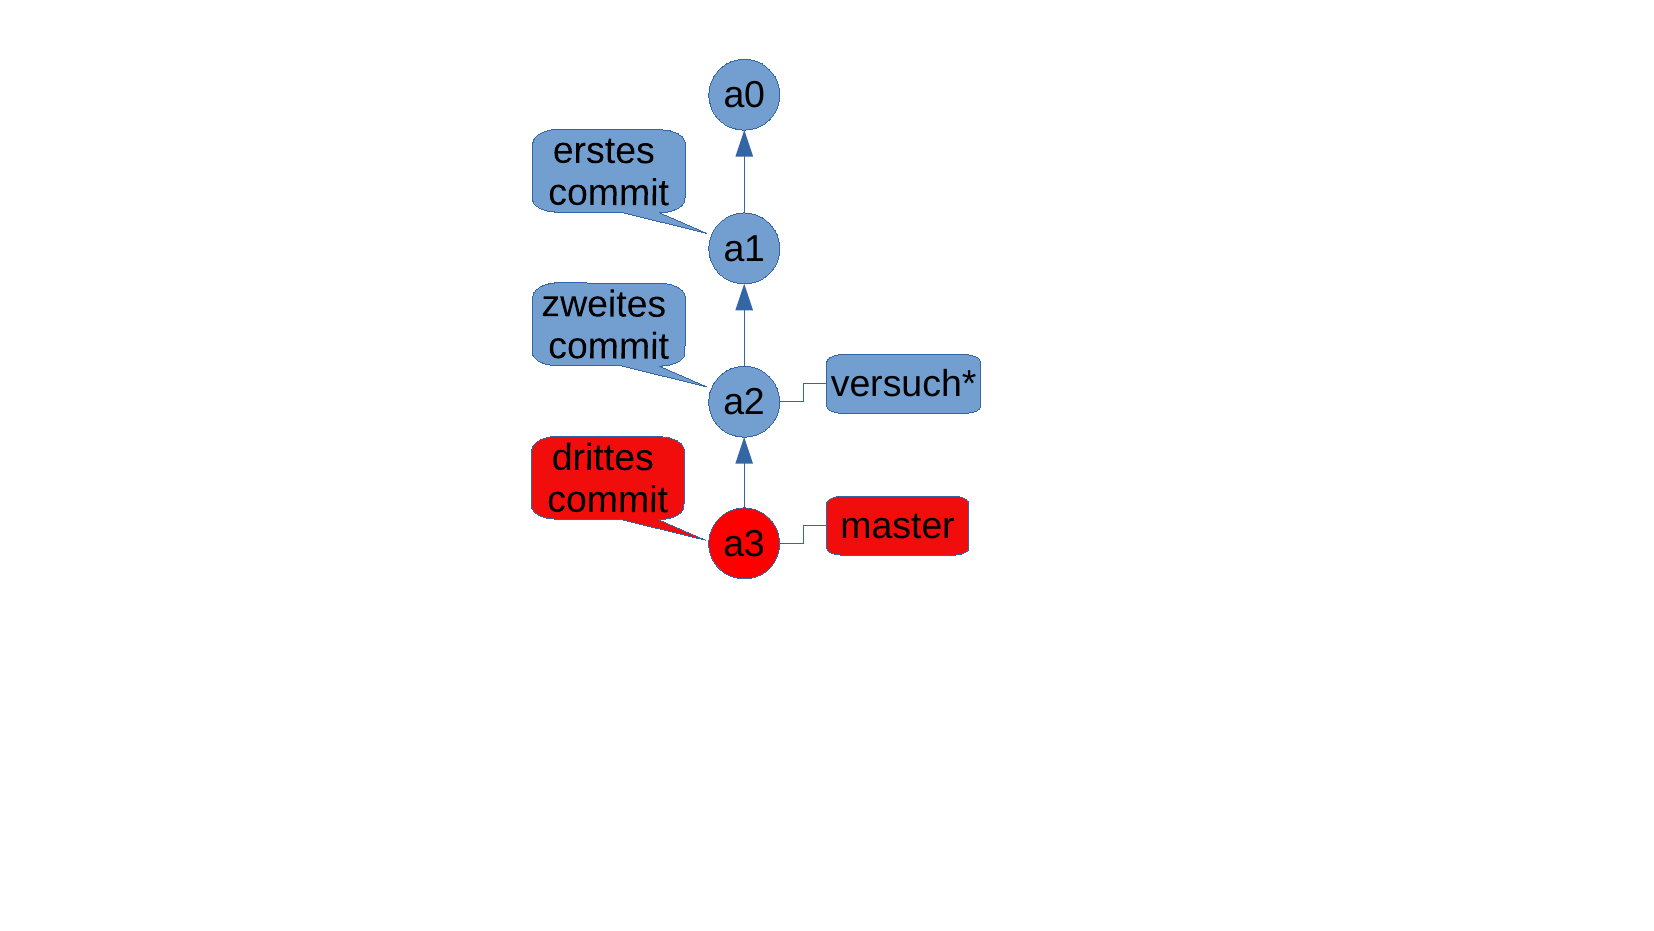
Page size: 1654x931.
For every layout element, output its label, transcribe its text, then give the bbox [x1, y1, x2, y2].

text_box drittes commit [531, 436, 706, 541]
text_box a0 [708, 59, 780, 131]
text_box master [826, 496, 969, 556]
text_box a2 [708, 366, 780, 438]
text_box a1 [708, 212, 780, 284]
text_box erstes commit [532, 129, 707, 234]
text_box zweites commit [532, 282, 707, 387]
text_box a3 [708, 507, 780, 579]
text_box versuch* [826, 354, 981, 414]
